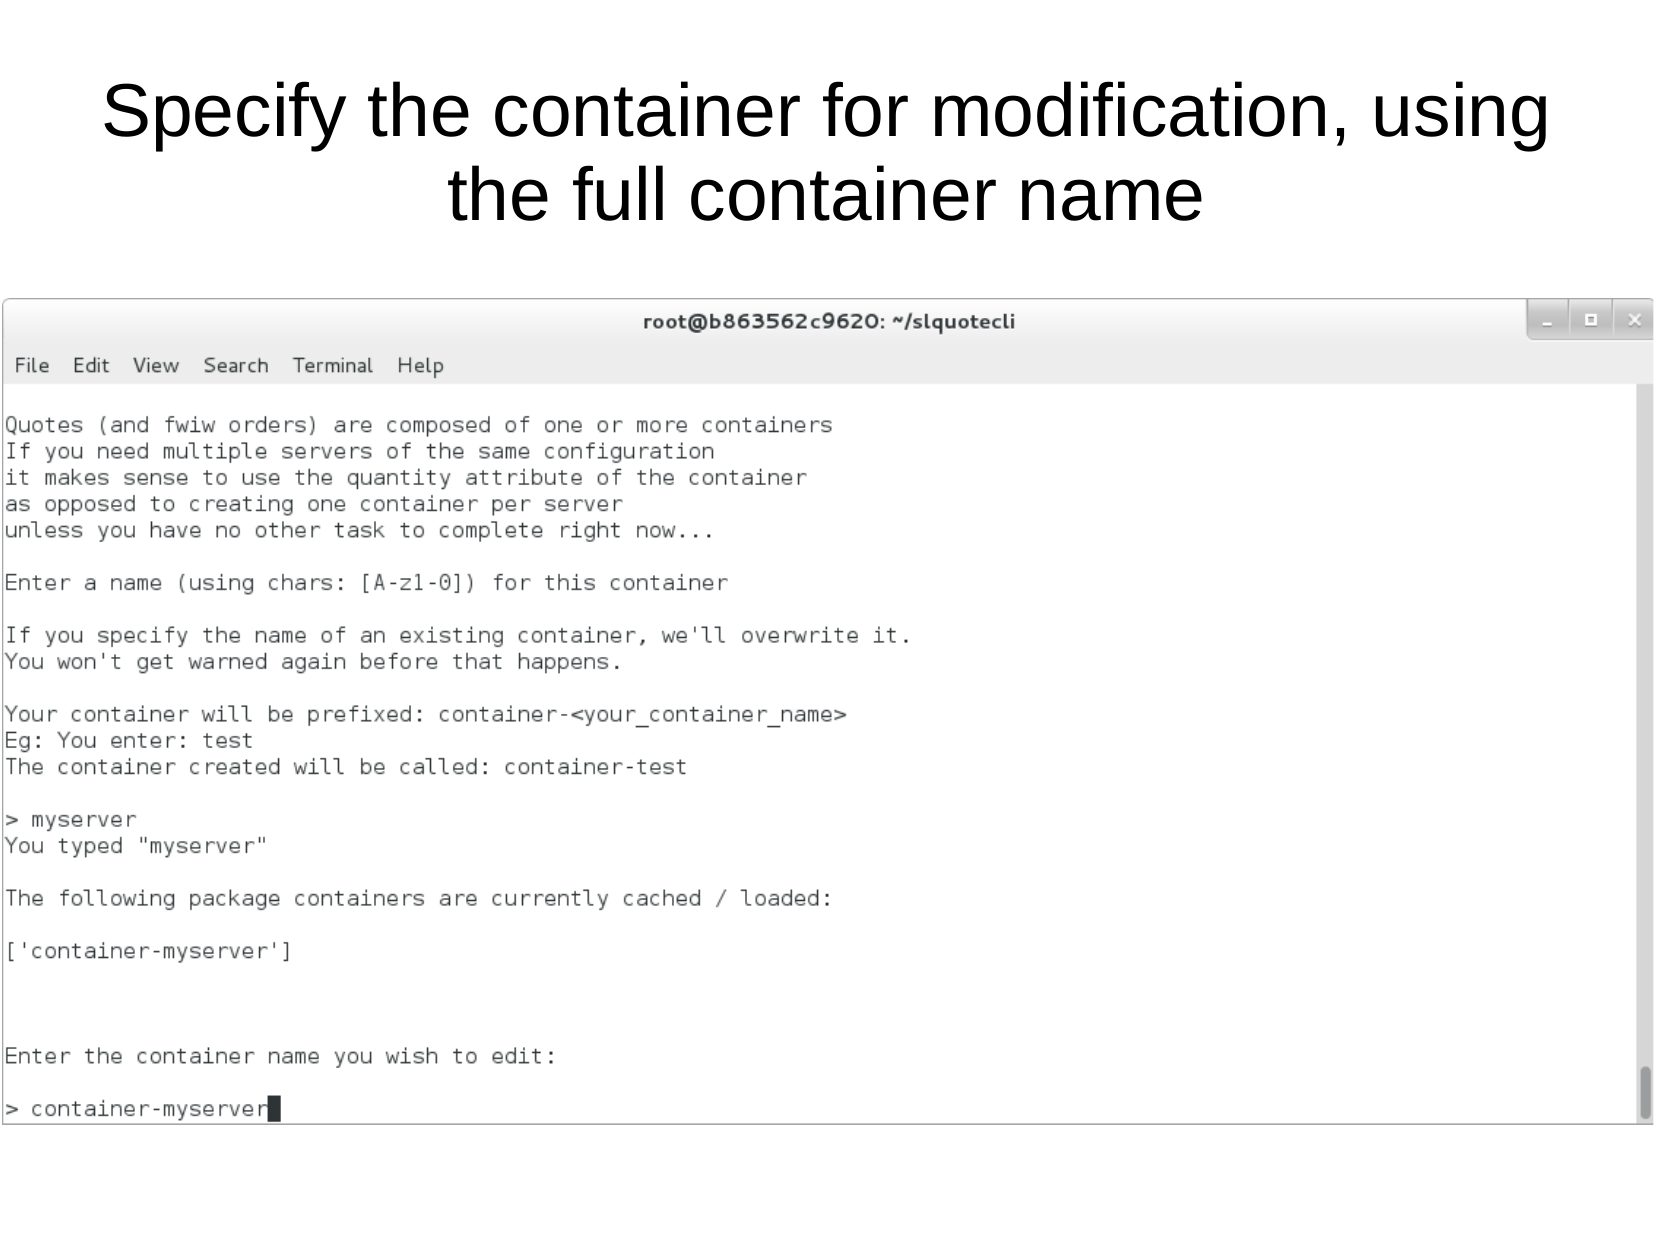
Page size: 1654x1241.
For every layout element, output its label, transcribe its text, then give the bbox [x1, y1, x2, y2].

picture [2, 298, 1654, 1126]
title Specify the container for modification, using the full container name [82, 49, 1571, 257]
